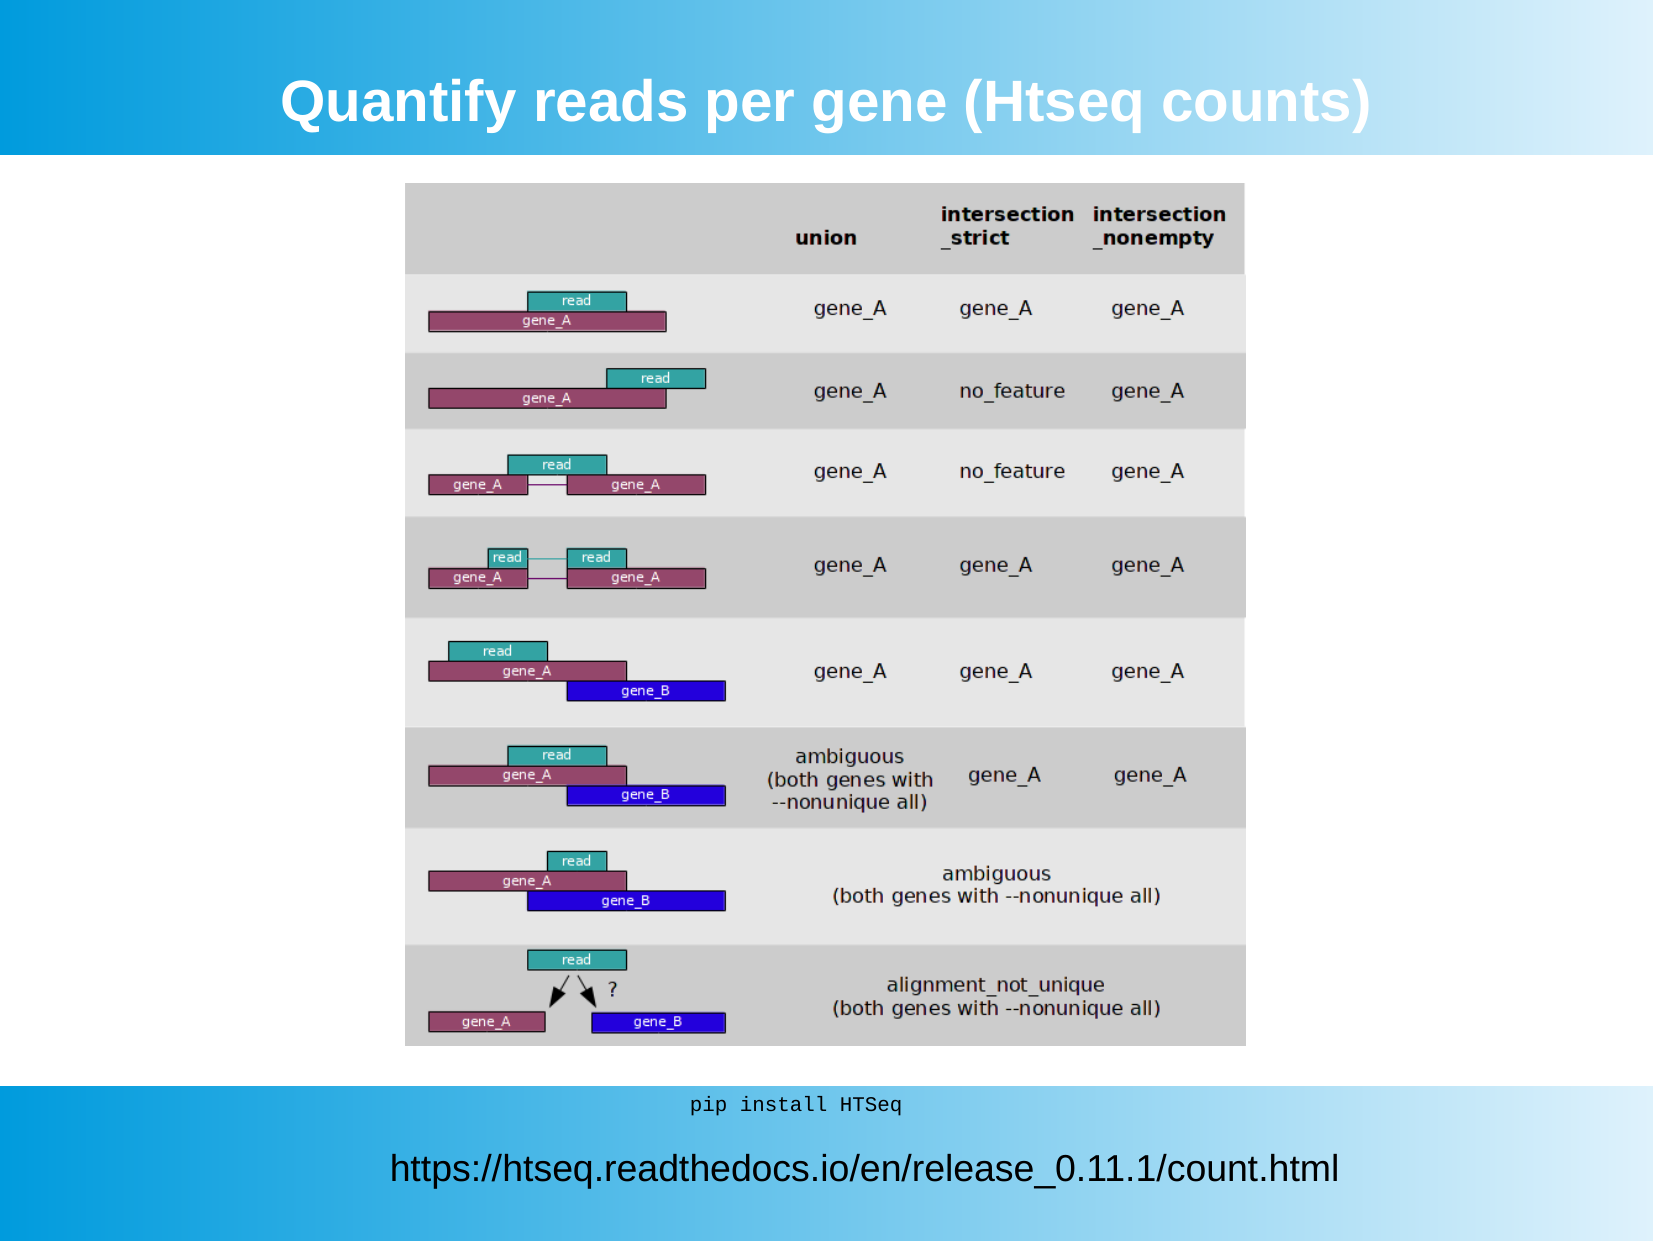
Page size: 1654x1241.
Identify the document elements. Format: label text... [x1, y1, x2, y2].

picture [405, 183, 1246, 1047]
text_box pip install HTSeq [675, 1086, 918, 1126]
title Quantify reads per gene (Htseq counts) [82, 49, 1571, 155]
text_box https://htseq.readthedocs.io/en/release_0.11.1/count.html [375, 1140, 1355, 1197]
